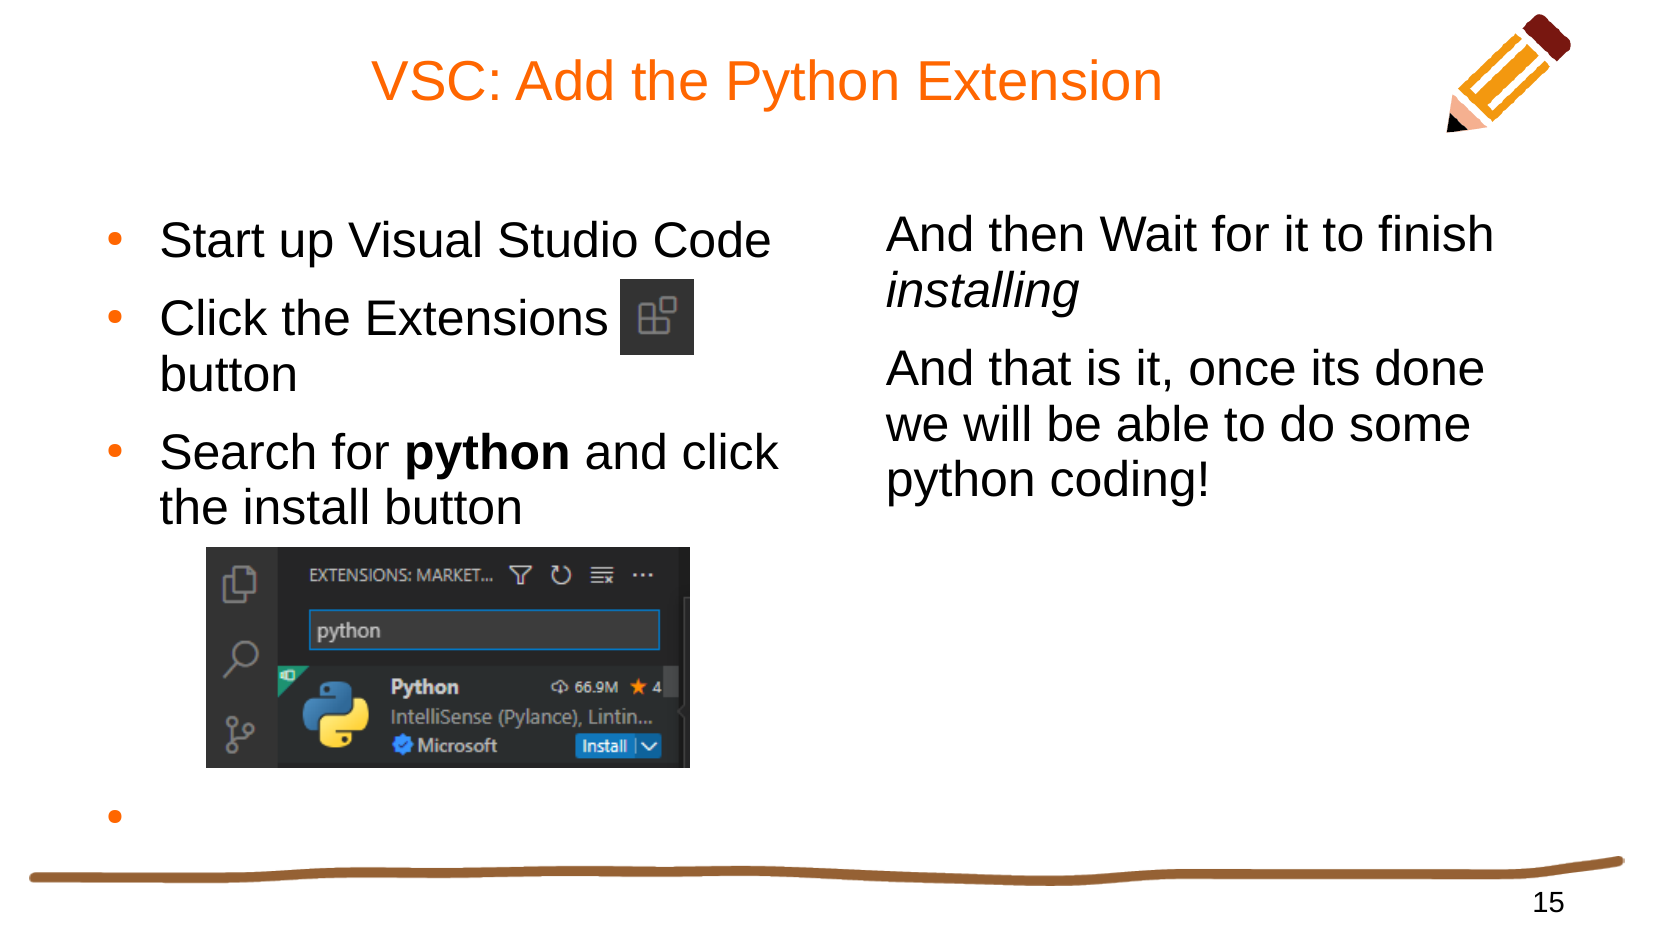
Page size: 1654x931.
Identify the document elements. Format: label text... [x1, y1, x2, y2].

picture [206, 547, 690, 768]
list Start up Visual Studio Code Click the Extensions button Search for python and click the install button [88, 212, 809, 863]
picture [29, 856, 1625, 886]
title VSC: Add the Python Extension [88, 29, 1447, 133]
picture [620, 279, 694, 355]
picture [1446, 14, 1571, 133]
list And then Wait for it to finish installing And that is it, once its done we will be able to do some python coding! [815, 206, 1536, 857]
